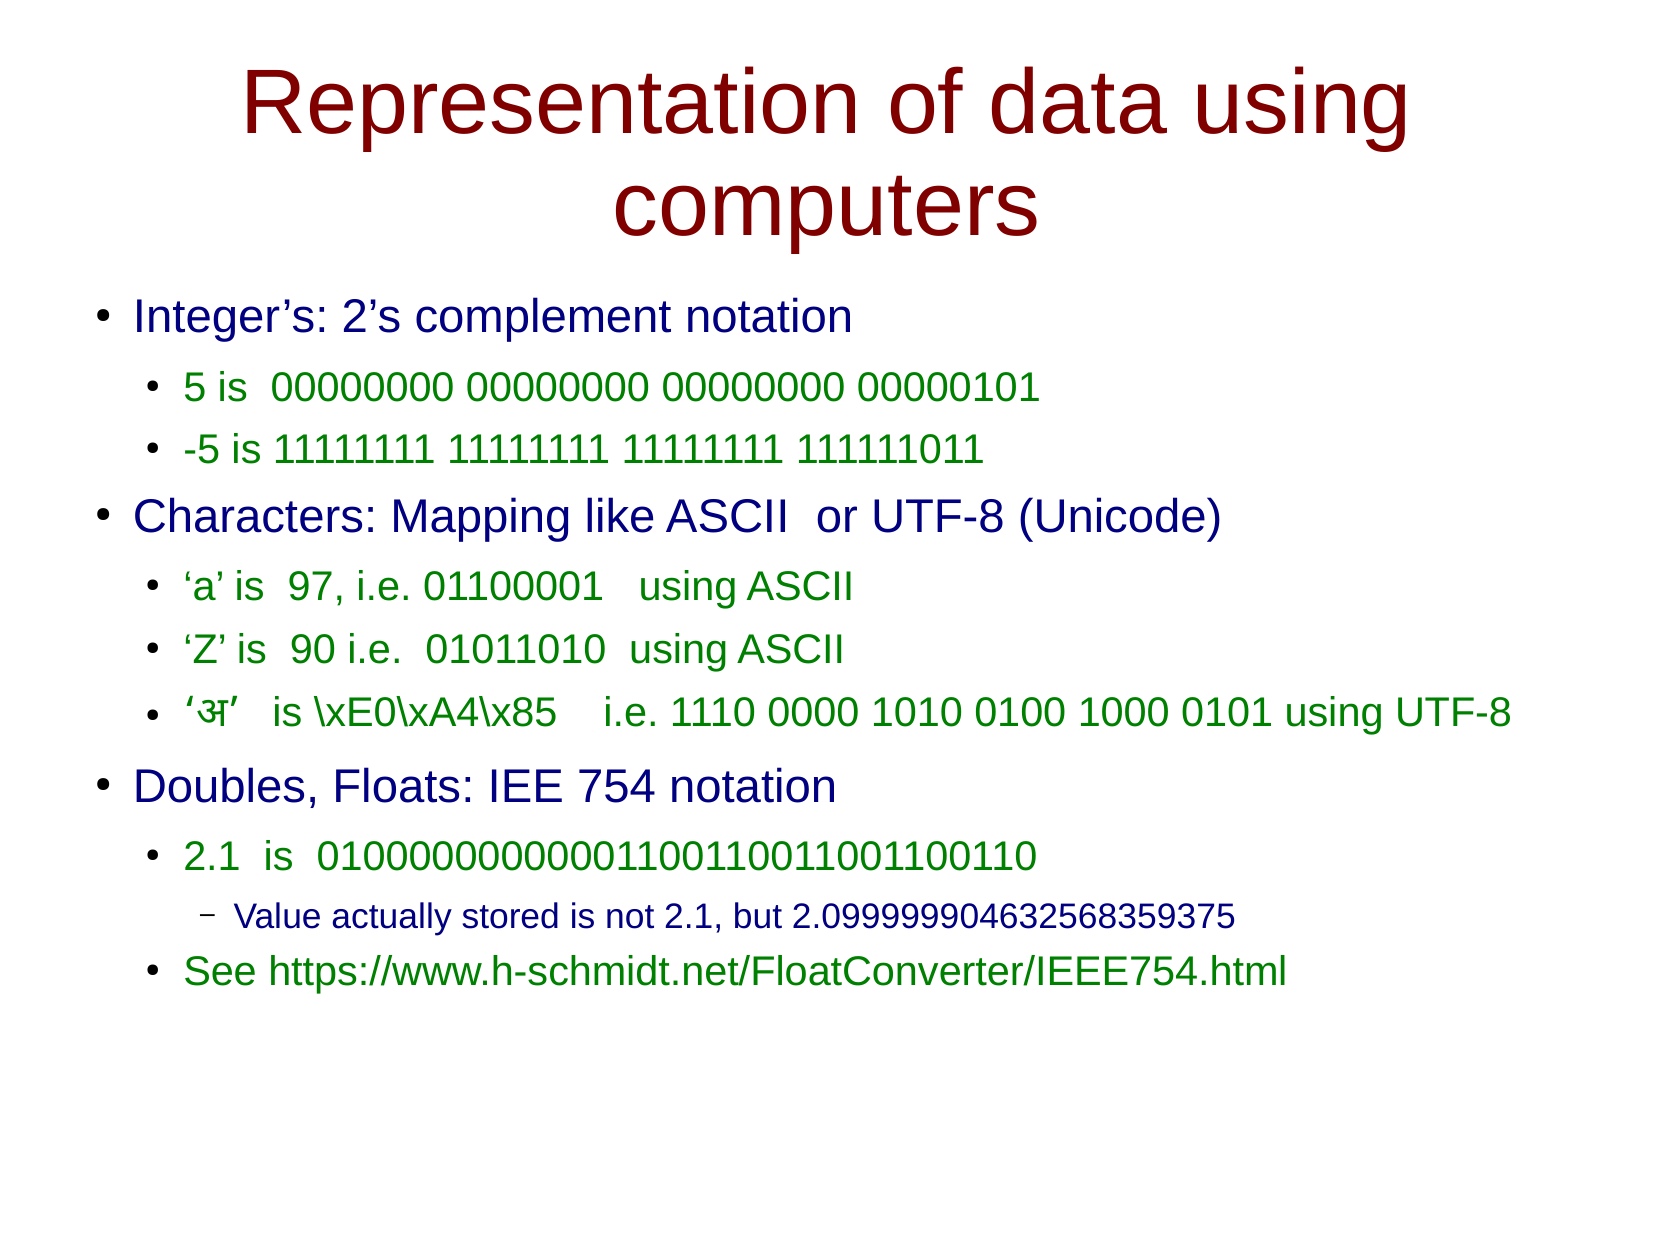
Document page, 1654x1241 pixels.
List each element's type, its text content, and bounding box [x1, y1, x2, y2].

list Integer’s: 2’s complement notation 5 is 00000000 00000000 00000000 00000101 -5 is 11111111 11111111 11111111 111111011 Characters: Mapping like ASCII or UTF-8 (Unicode) ‘a’ is 97, i.e. 01100001 using ASCII ‘Z’ is 90 i.e. 01011010 using ASCII ‘अ’ is \xE0\xA4\x85 i.e. 1110 0000 1010 0100 1000 0101 using UTF-8 Doubles, Floats: IEE 754 notation 2.1 is 01000000000001100110011001100110 Value actually stored is not 2.1, but 2.099999904632568359375 See https://www.h-schmidt.net/FloatConverter/IEEE754.html [82, 290, 1571, 1010]
title Representation of data using computers [82, 49, 1571, 257]
